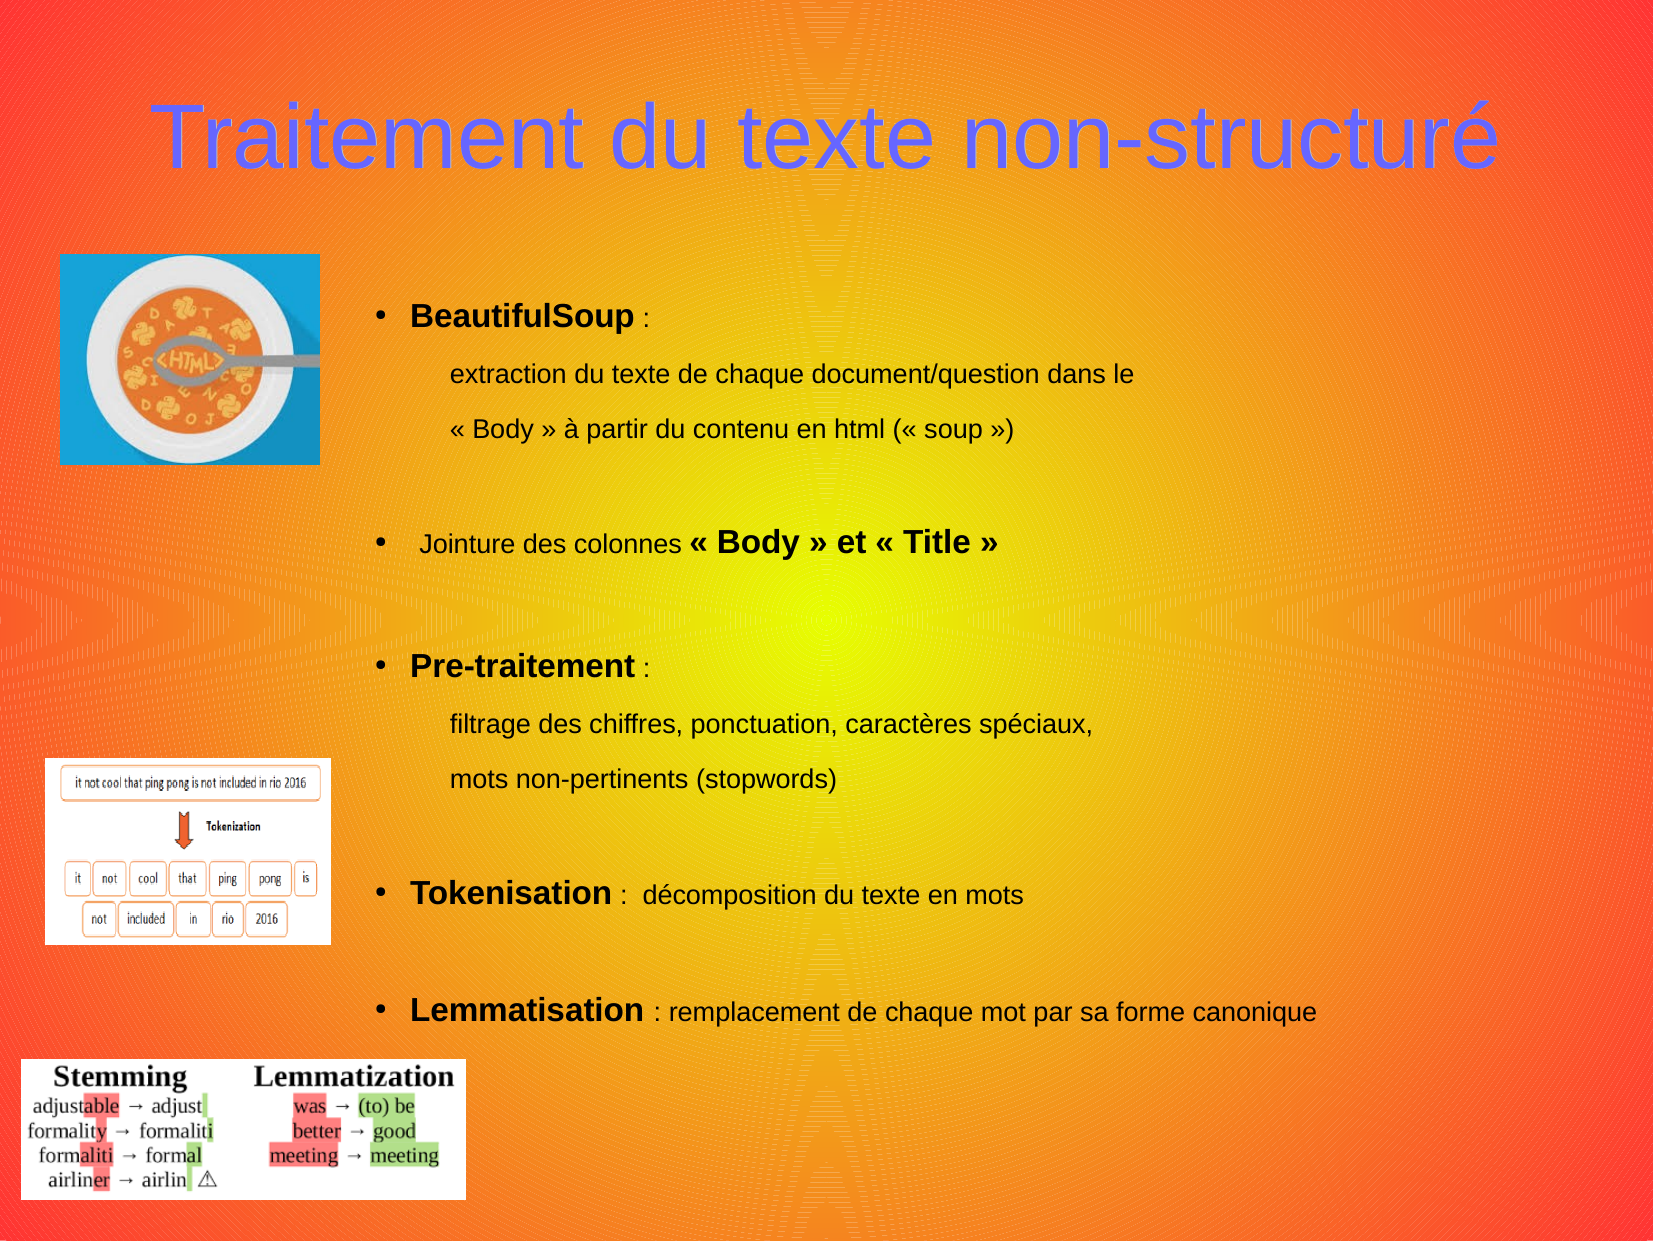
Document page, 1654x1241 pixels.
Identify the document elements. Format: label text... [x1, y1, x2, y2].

text_box BeautifulSoup : extraction du texte de chaque document/question dans le « Body » à partir du contenu en html (« soup ») Jointure des colonnes « Body » et « Title » Pre-traitement : filtrage des chiffres, ponctuation, caractères spéciaux, mots non-pertinents (stopwords) Tokenisation : décomposition du texte en mots Lemmatisation : remplacement de chaque mot par sa forme canonique [360, 289, 1653, 1202]
title Traitement du texte non-structuré [82, 32, 1571, 241]
picture [221, 462, 232, 466]
picture [21, 1059, 466, 1201]
picture [60, 254, 320, 466]
picture [45, 758, 331, 946]
